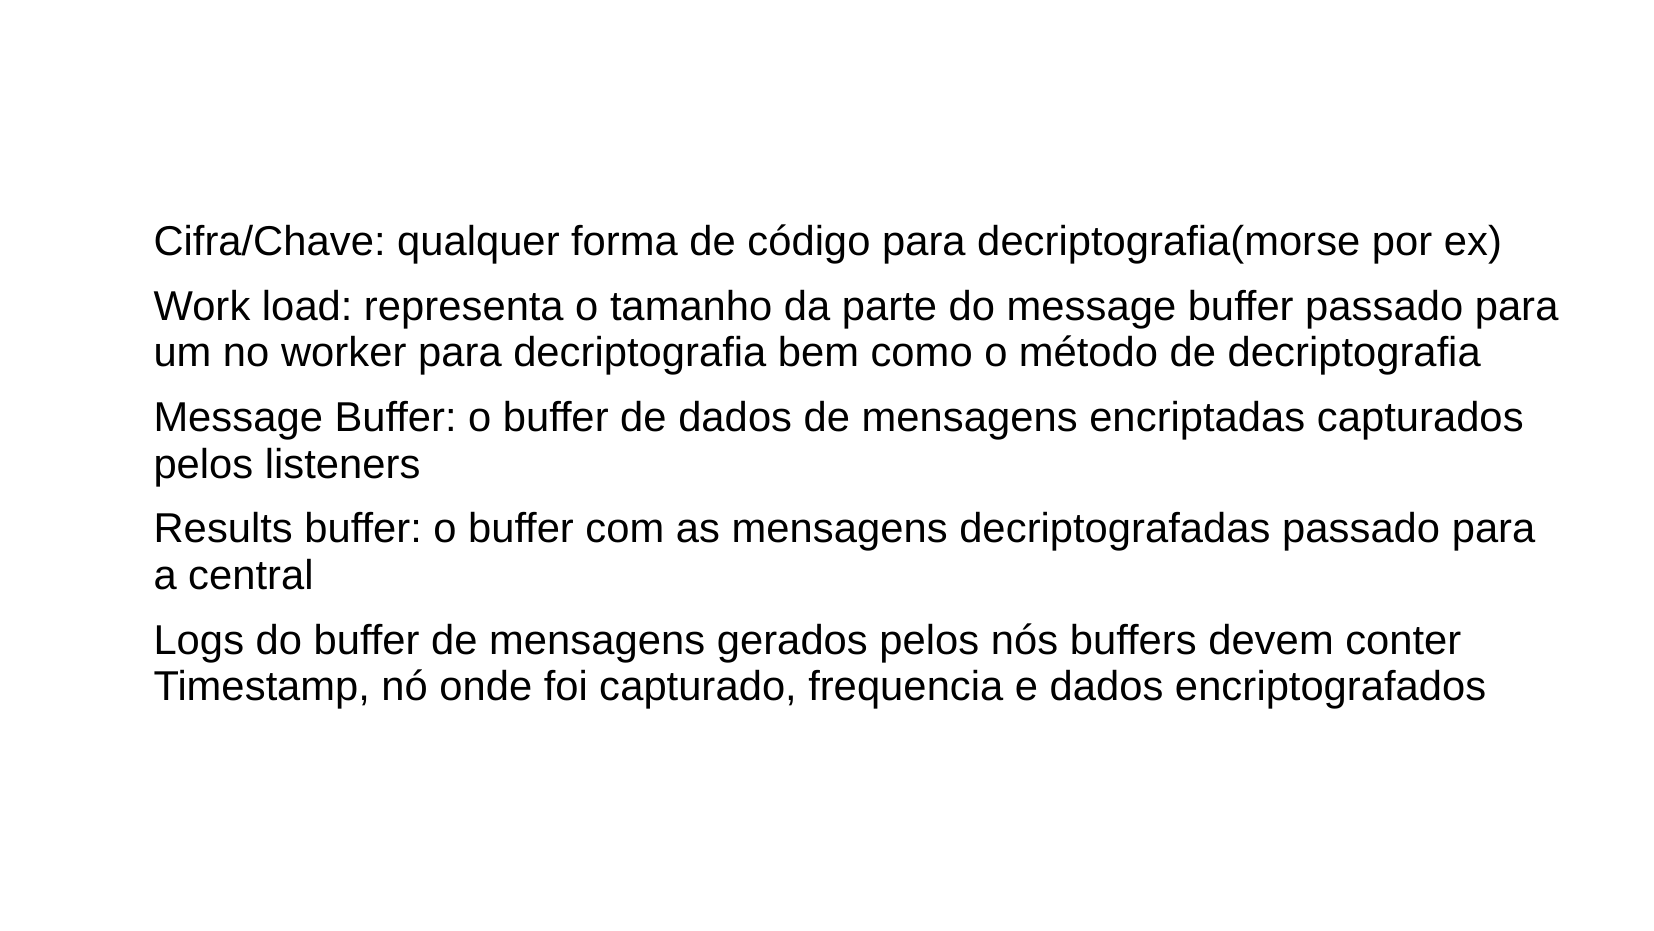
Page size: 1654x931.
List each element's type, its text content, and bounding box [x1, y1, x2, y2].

list Cifra/Chave: qualquer forma de código para decriptografia(morse por ex) Work load: representa o tamanho da parte do message buffer passado para um no worker para decriptografia bem como o método de decriptografia Message Buffer: o buffer de dados de mensagens encriptadas capturados pelos listeners Results buffer: o buffer com as mensagens decriptografadas passado para a central Logs do buffer de mensagens gerados pelos nós buffers devem conter Timestamp, nó onde foi capturado, frequencia e dados encriptografados [82, 217, 1571, 758]
